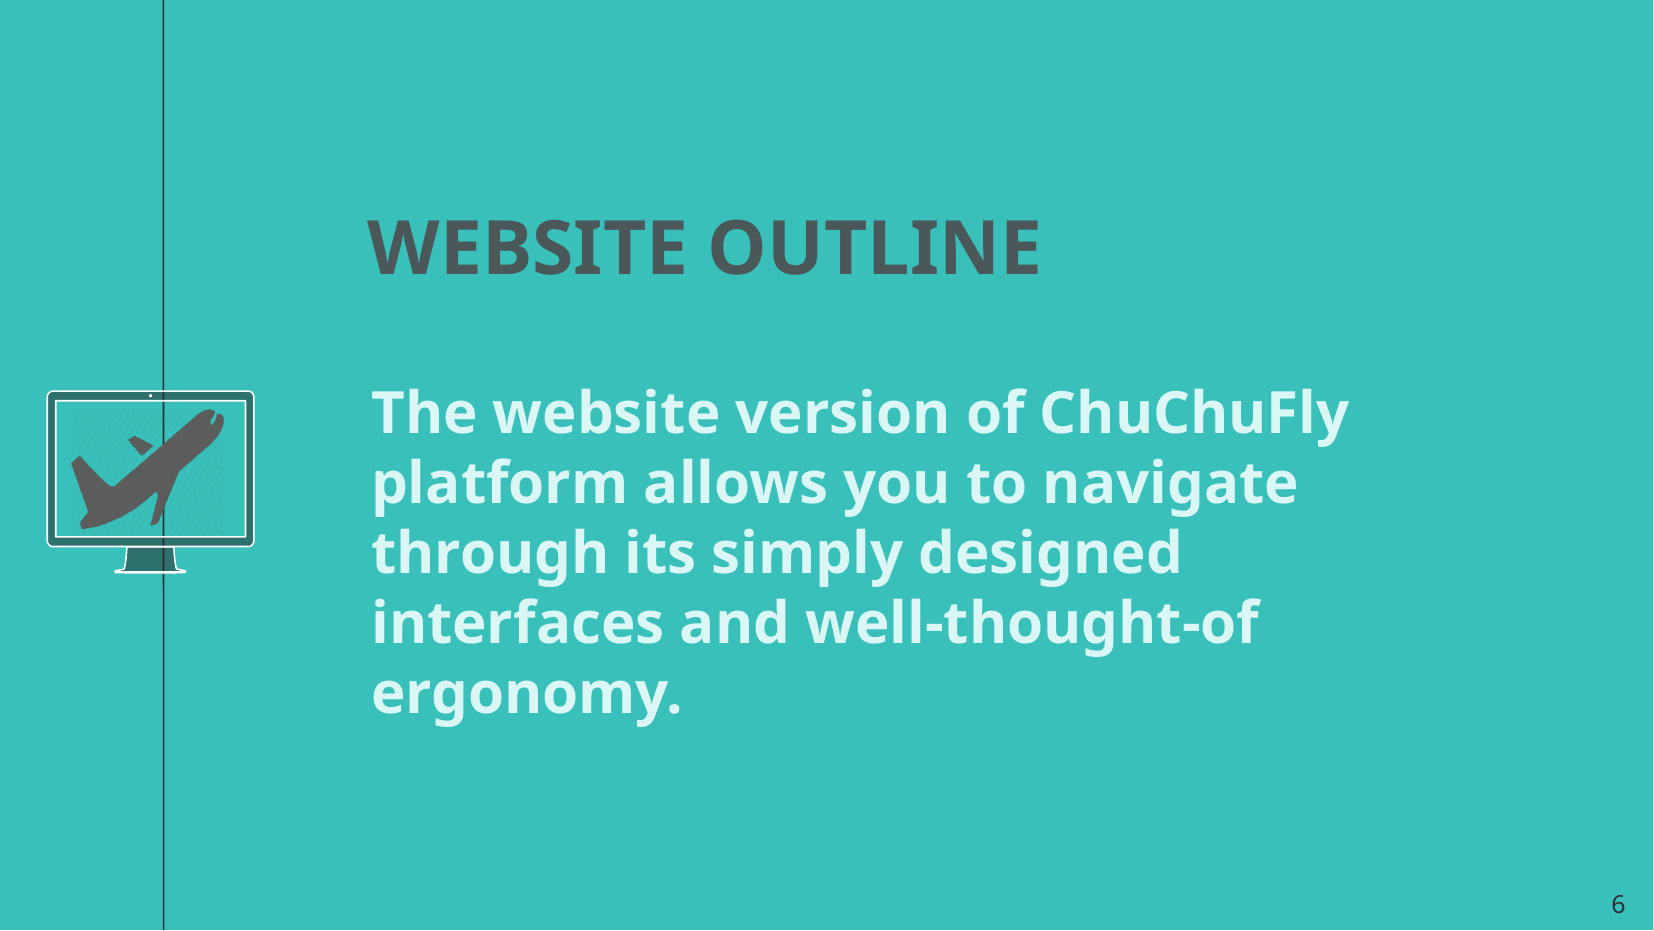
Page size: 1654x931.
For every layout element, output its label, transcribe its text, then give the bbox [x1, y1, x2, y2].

slide_number <numéro> [1541, 873, 1641, 931]
list The website version of ChuChuFly platform allows you to navigate through its simply designed interfaces and well-thought-of ergonomy. [285, 360, 1492, 663]
subtitle WEBSITE OUTLINE [352, 188, 1560, 300]
text_box [47, 391, 254, 573]
picture [70, 407, 225, 536]
